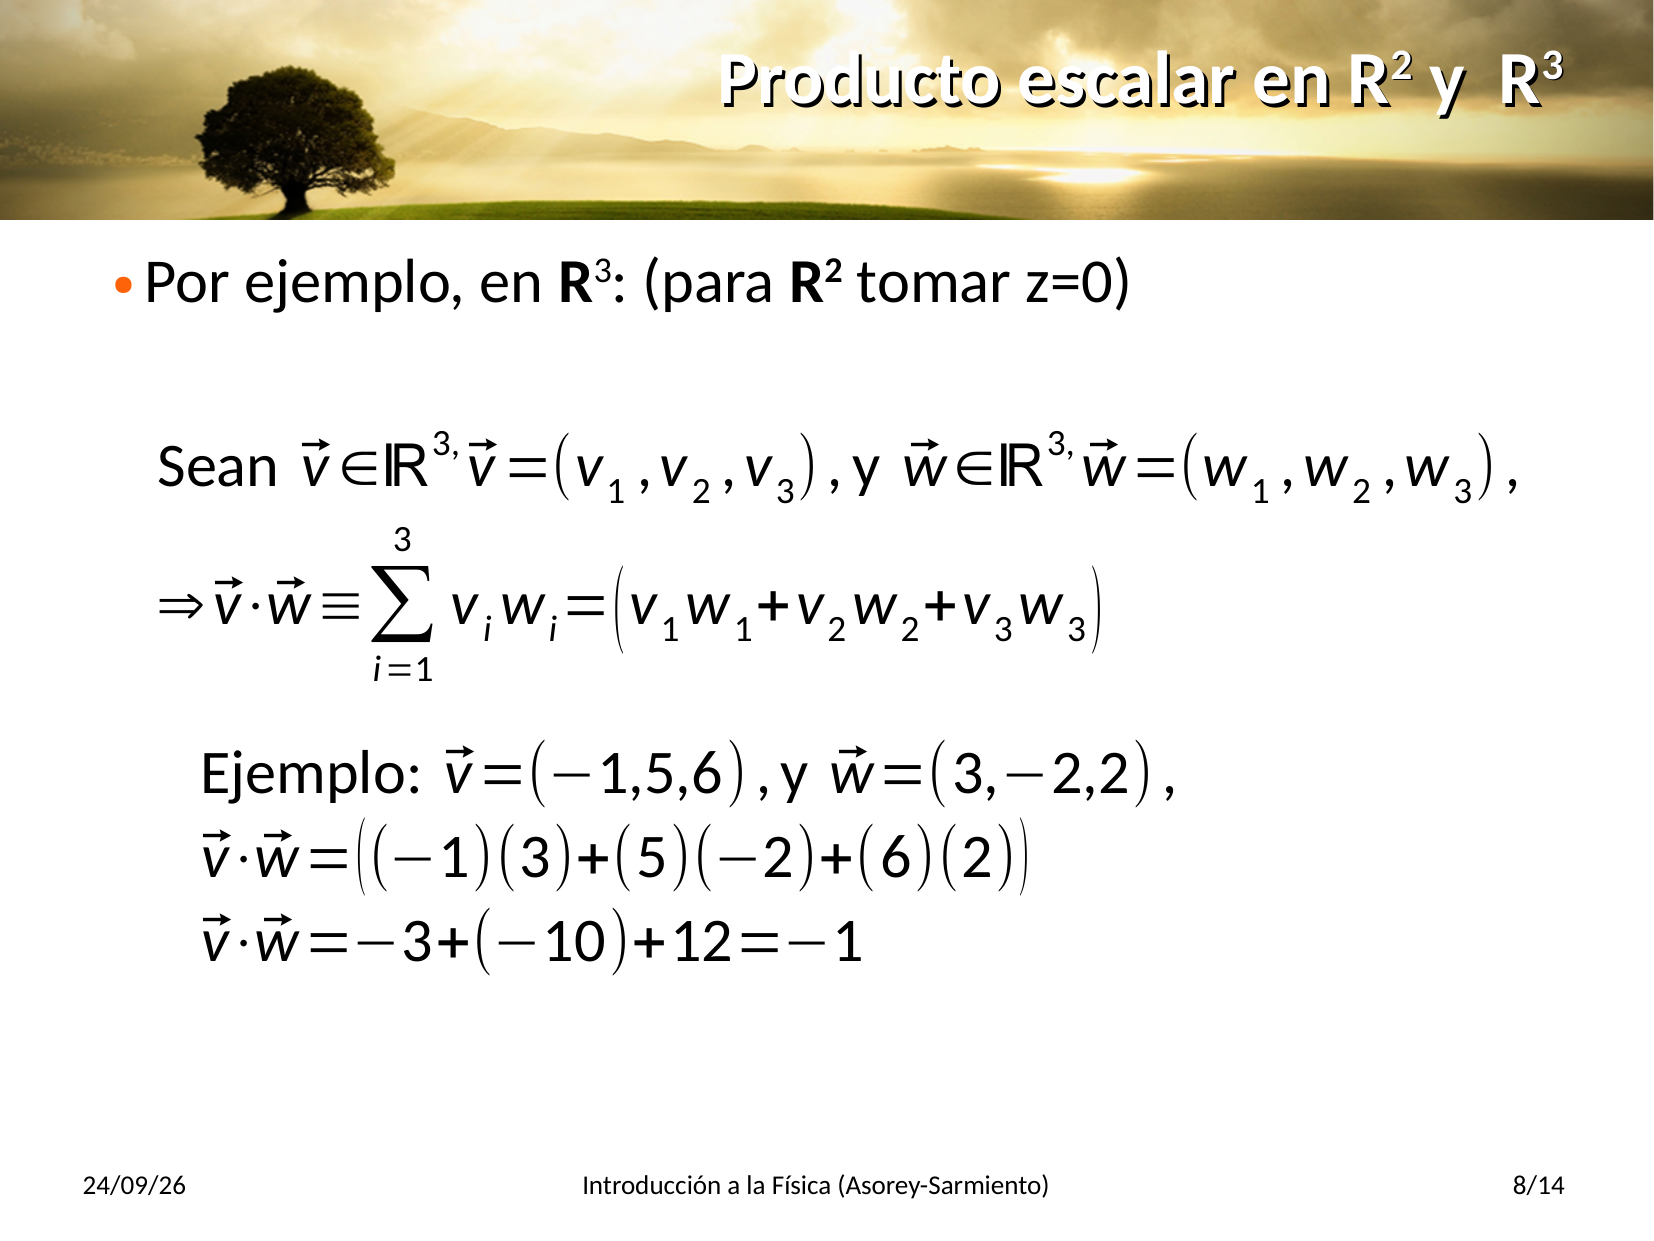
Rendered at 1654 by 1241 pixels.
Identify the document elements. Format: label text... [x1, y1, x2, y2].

chart [194, 735, 1186, 980]
chart [150, 420, 1528, 693]
picture [0, 0, 1654, 220]
list Por ejemplo, en R3: (para R2 tomar z=0) [82, 255, 1571, 1156]
title Producto escalar en R2 y R3 [75, 19, 1564, 151]
